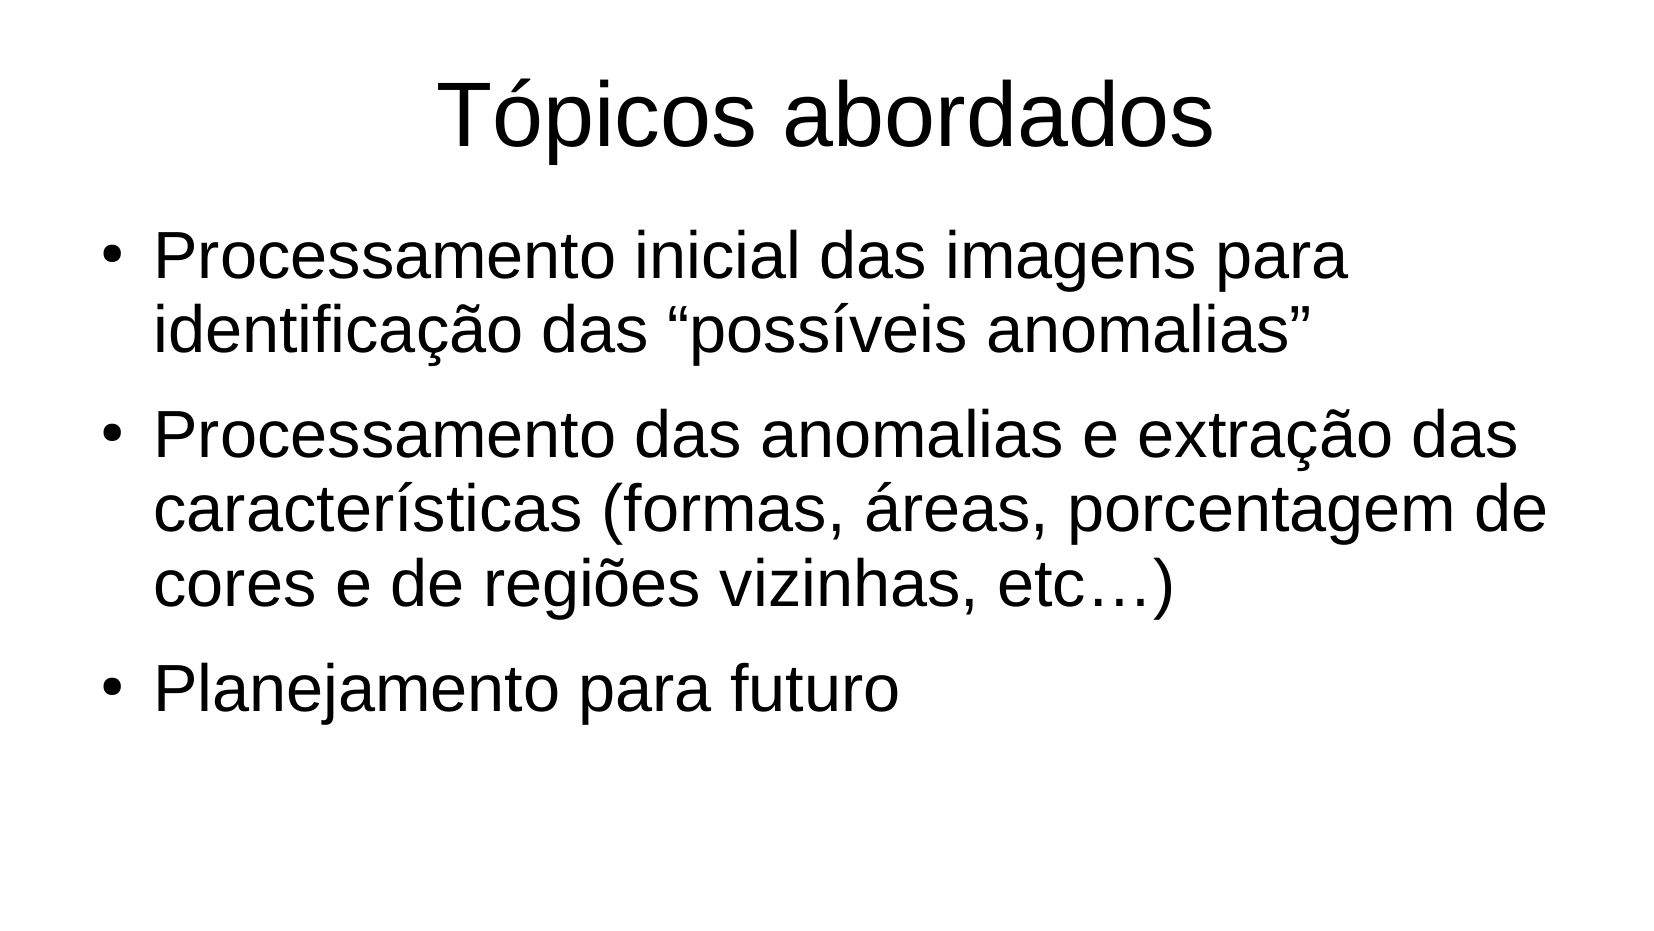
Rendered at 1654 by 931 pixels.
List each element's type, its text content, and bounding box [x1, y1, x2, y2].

list Processamento inicial das imagens para identificação das “possíveis anomalias” Processamento das anomalias e extração das características (formas, áreas, porcentagem de cores e de regiões vizinhas, etc…) Planejamento para futuro [82, 217, 1571, 758]
title Tópicos abordados [82, 37, 1571, 193]
